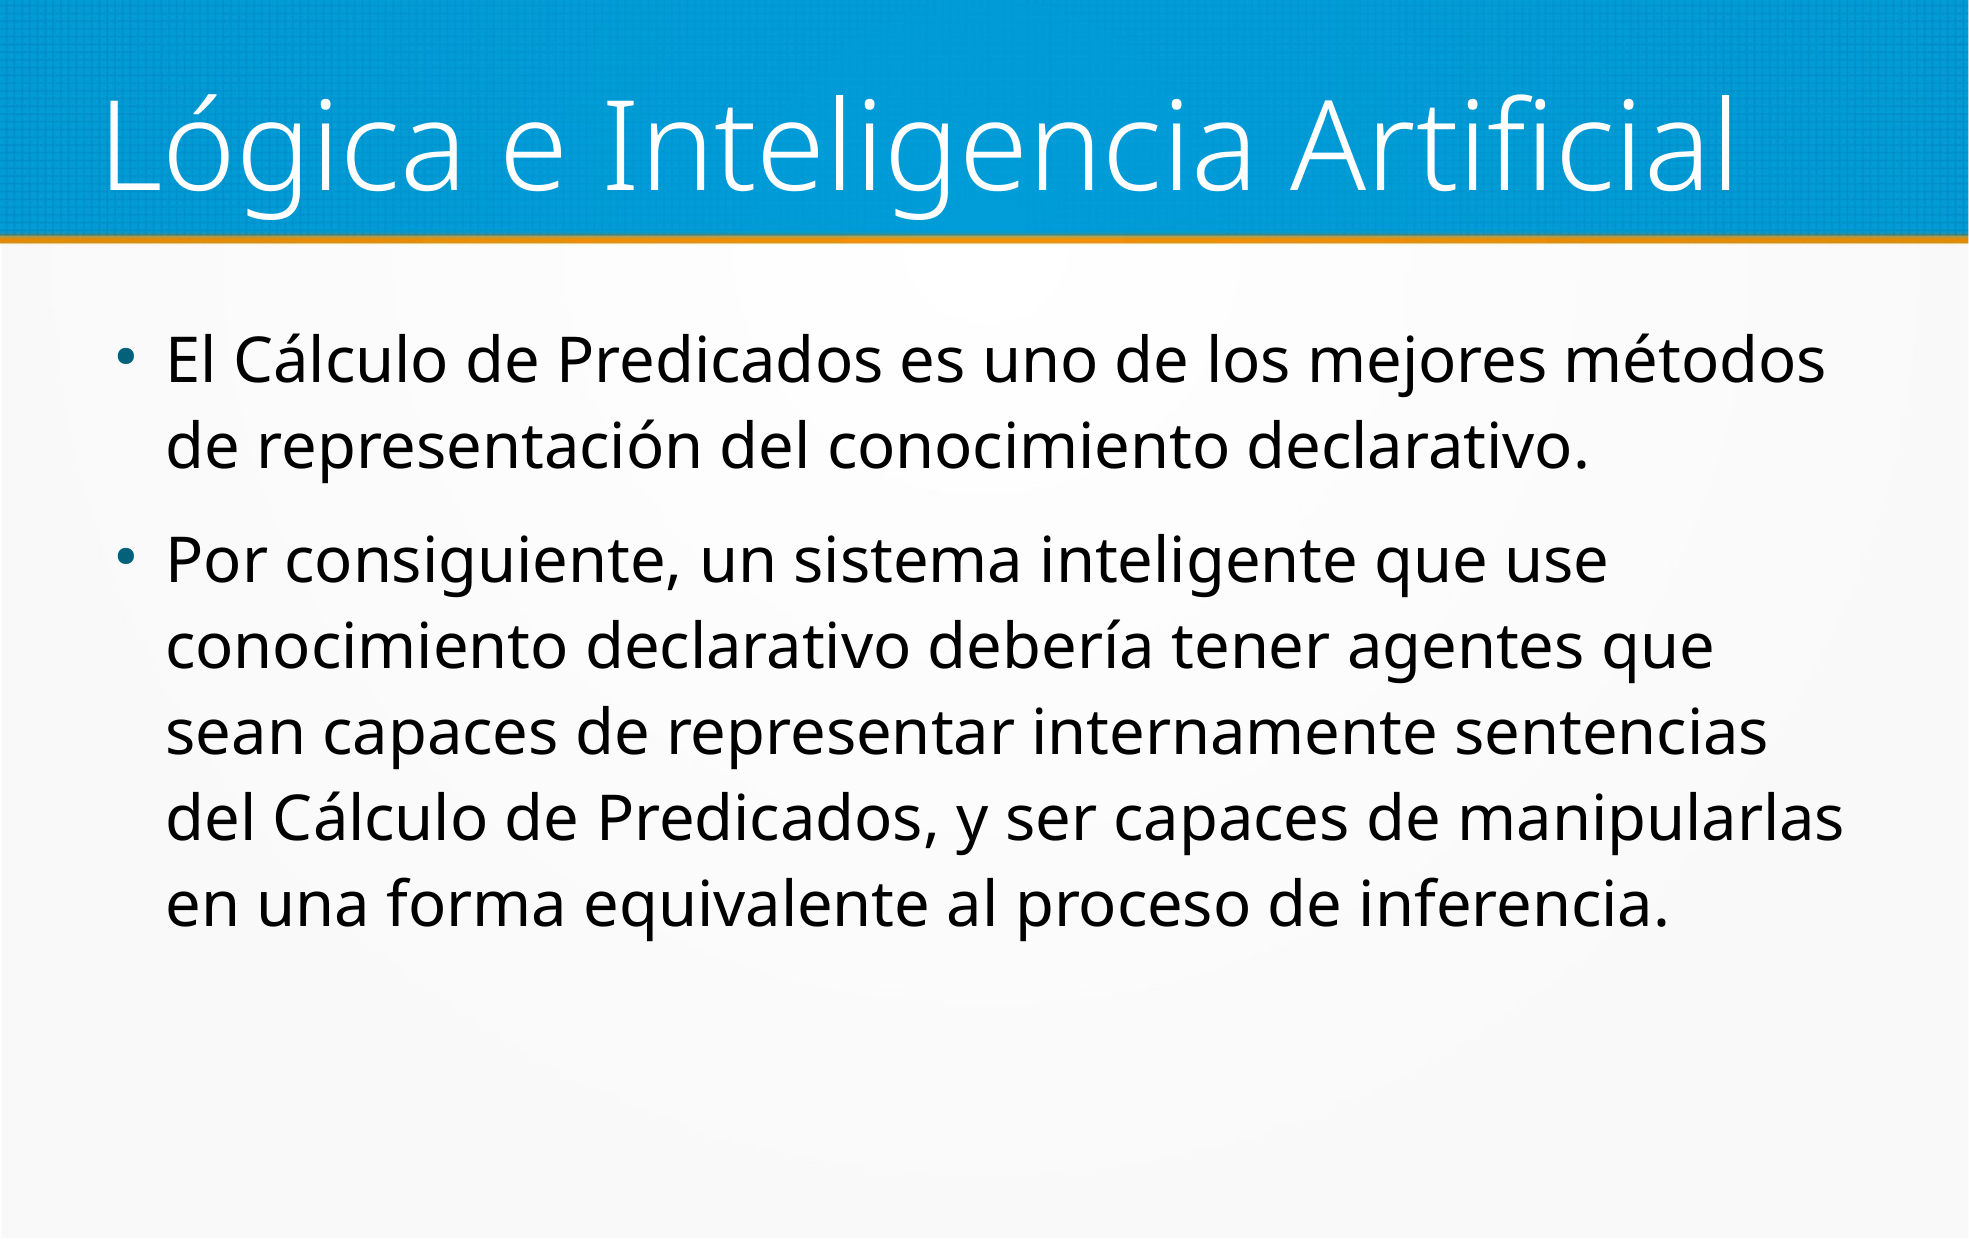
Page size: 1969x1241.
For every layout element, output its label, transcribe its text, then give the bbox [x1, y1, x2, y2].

list El Cálculo de Predicados es uno de los mejores métodos de representación del conocimiento declarativo. Por consiguiente, un sistema inteligente que use conocimiento declarativo debería tener agentes que sean capaces de representar internamente sentencias del Cálculo de Predicados, y ser capaces de manipularlas en una forma equivalente al proceso de inferencia. [98, 315, 1861, 1081]
picture [0, 233, 1969, 1241]
title Lógica e Inteligencia Artificial [98, 19, 1870, 227]
